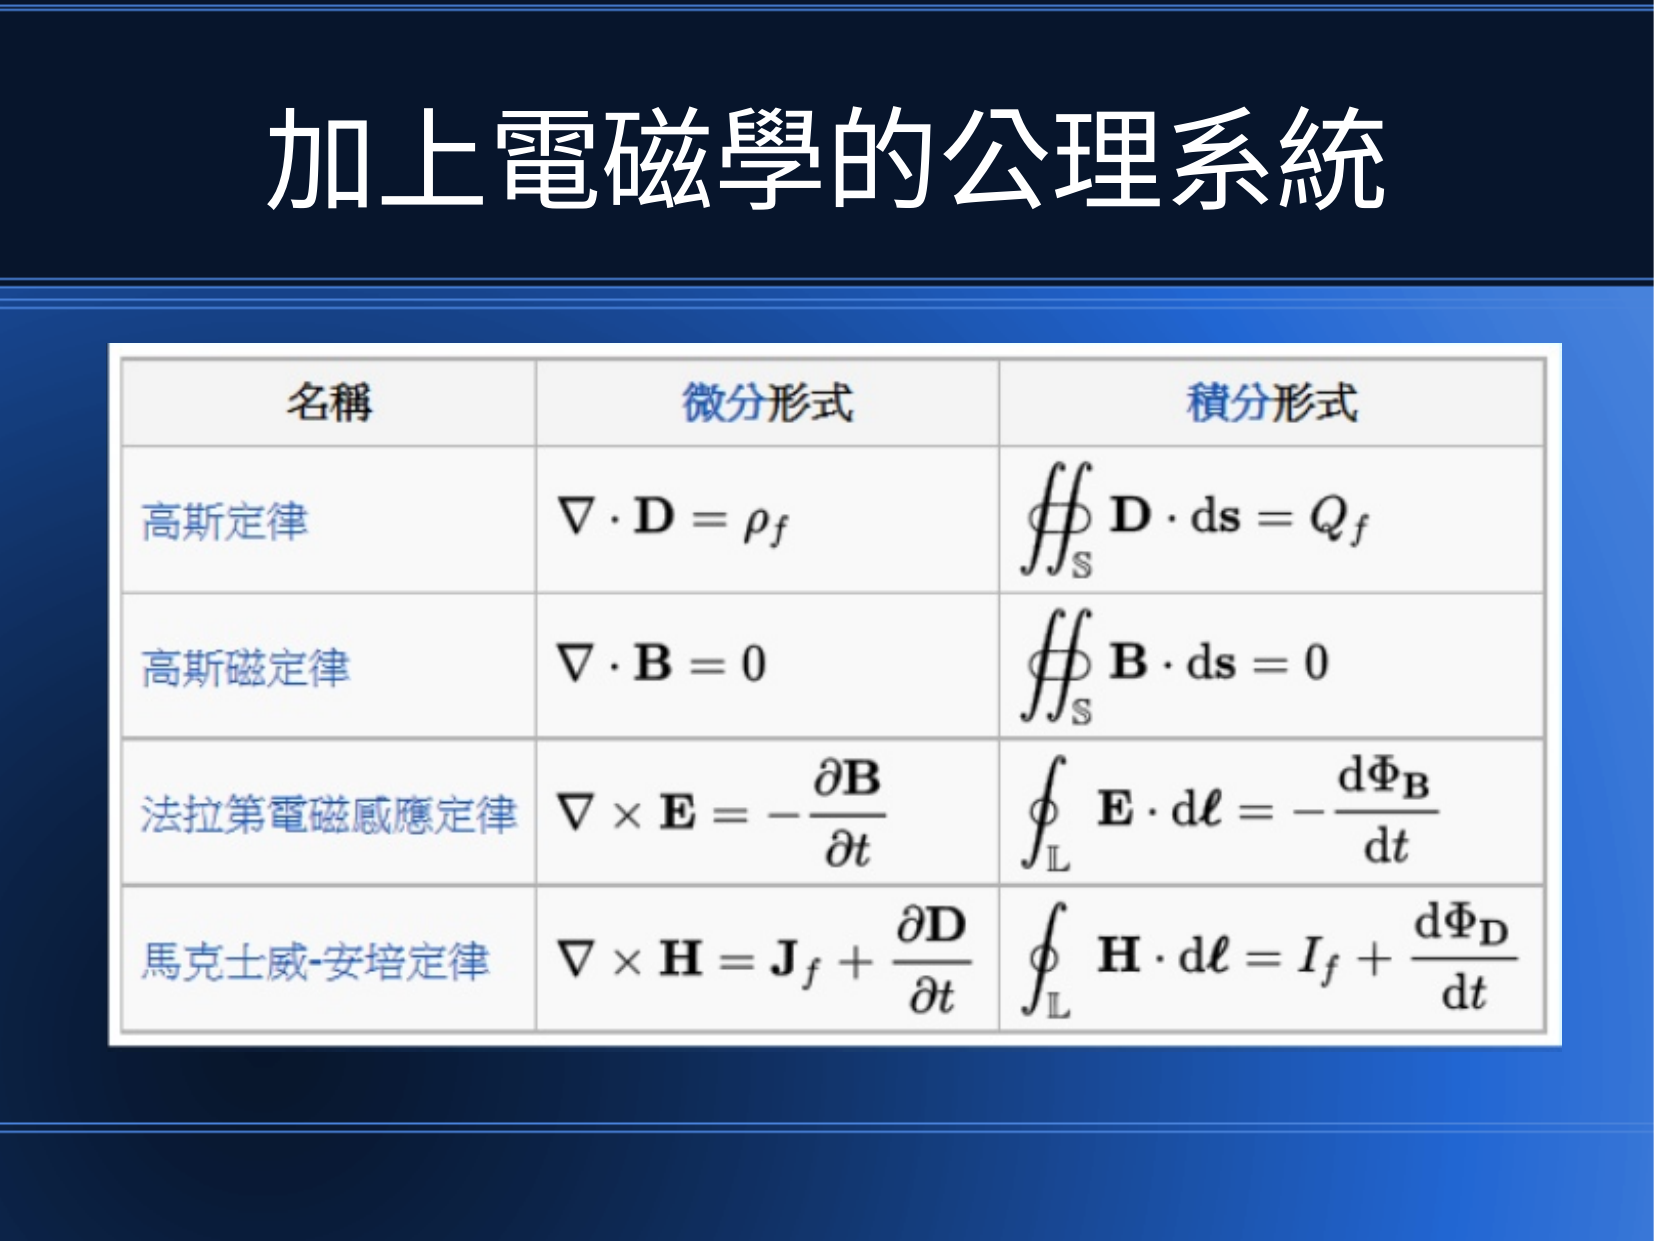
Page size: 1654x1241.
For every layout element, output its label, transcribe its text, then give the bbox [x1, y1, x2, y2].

picture [0, 0, 1654, 1241]
title 加上電磁學的公理系統 [82, 49, 1571, 257]
